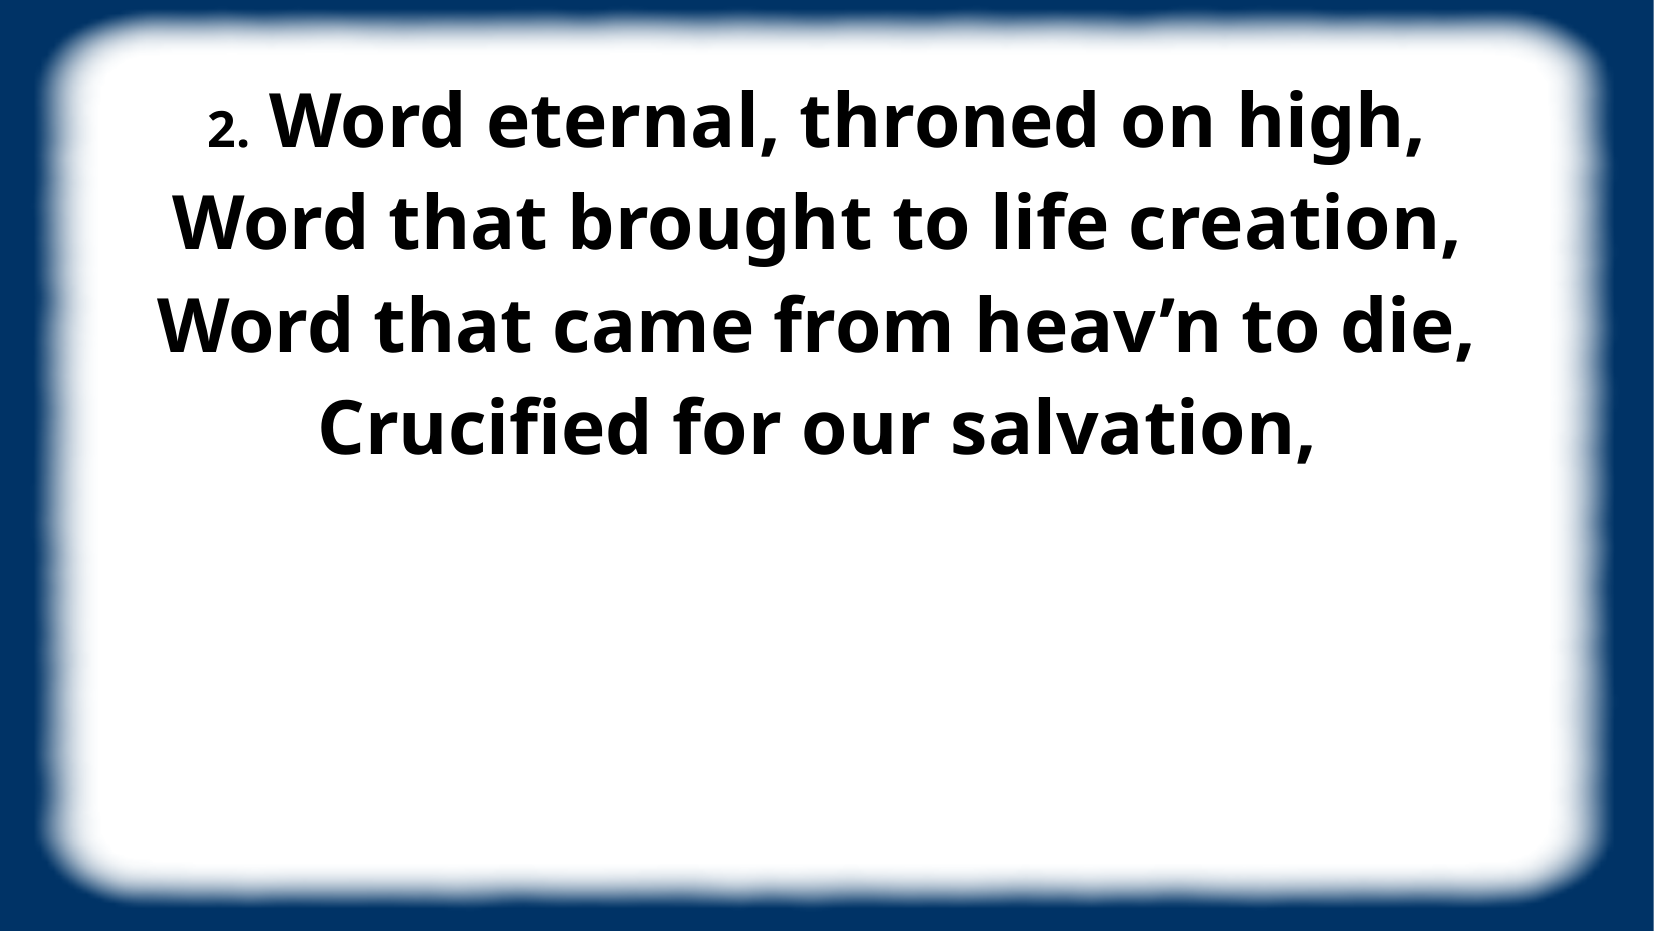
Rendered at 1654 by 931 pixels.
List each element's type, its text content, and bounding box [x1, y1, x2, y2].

picture [0, 0, 1654, 931]
text_box 2. Word eternal, throned on high, Word that brought to life creation, Word that came from heav’n to die, Crucified for our salvation, [105, 60, 1531, 475]
